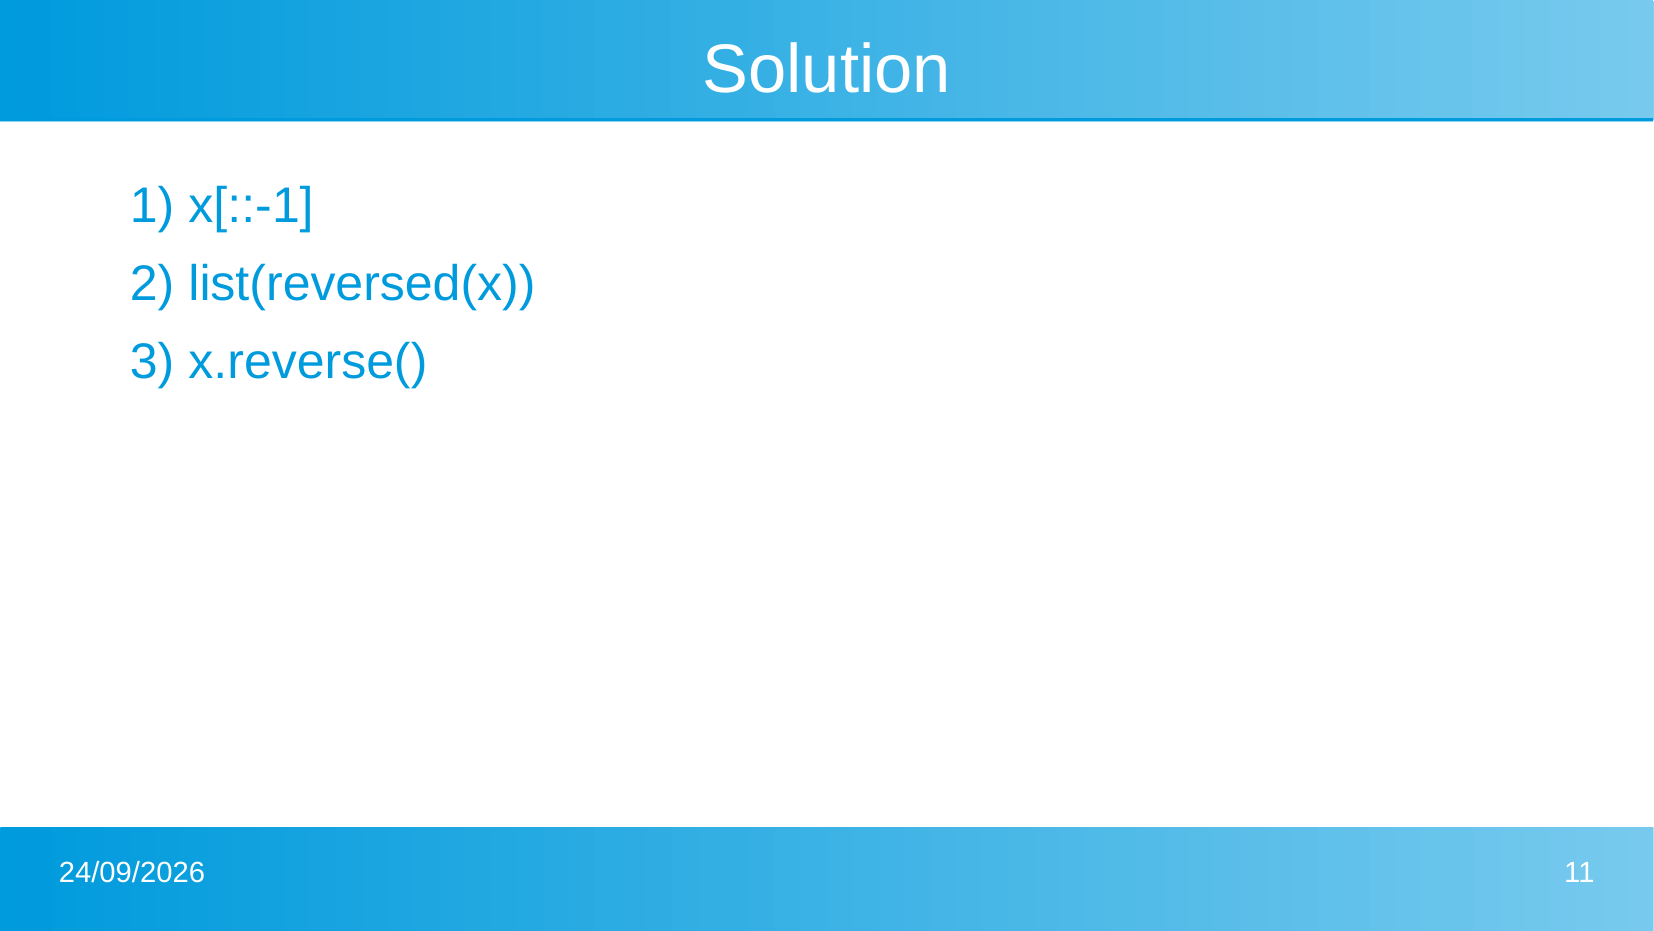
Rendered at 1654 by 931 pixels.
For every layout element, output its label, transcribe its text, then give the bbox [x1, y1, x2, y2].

title Solution [59, 29, 1595, 108]
list 1) x[::-1] 2) list(reversed(x)) 3) x.reverse() [59, 177, 1595, 768]
